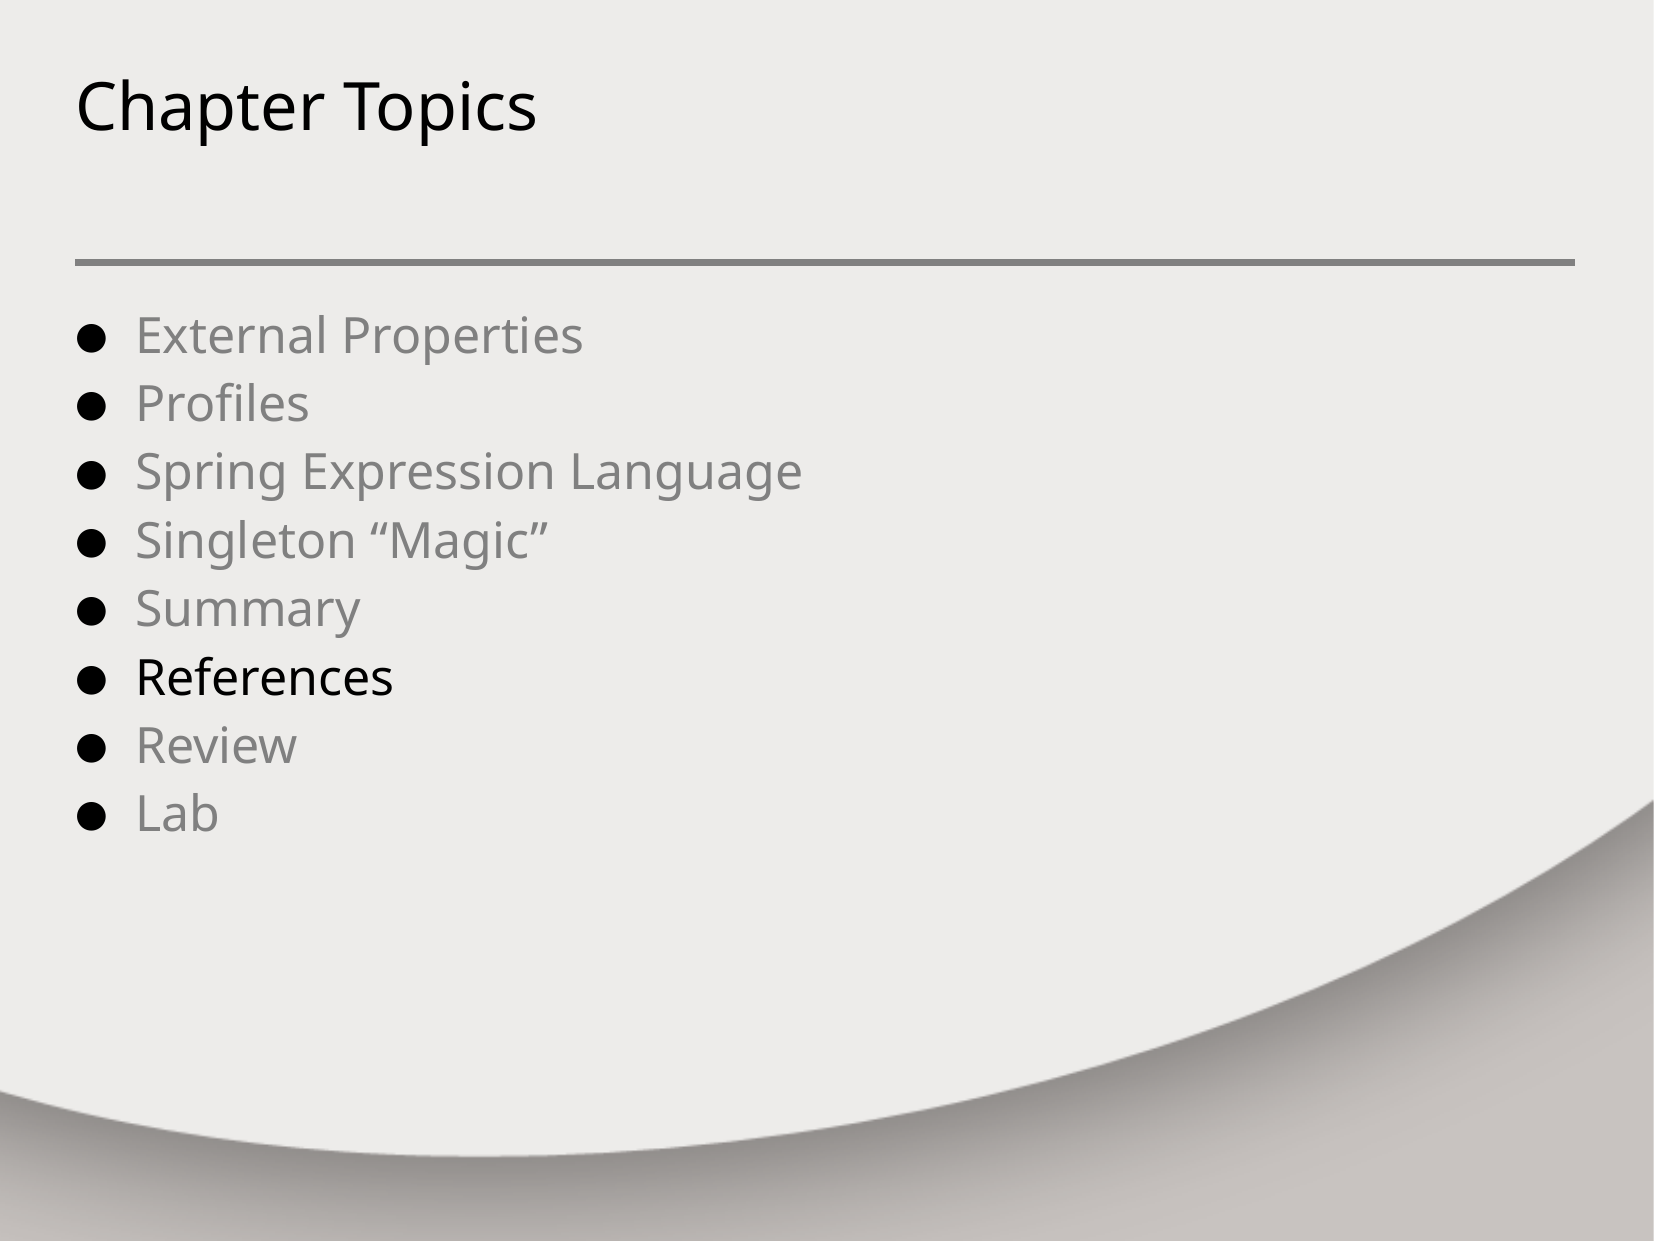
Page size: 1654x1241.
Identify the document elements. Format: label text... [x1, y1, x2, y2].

title Chapter Topics [75, 75, 1576, 226]
list External Properties Profiles Spring Expression Language Singleton “Magic” Summary References Review Lab [75, 300, 1576, 1163]
picture [0, 0, 1654, 1241]
